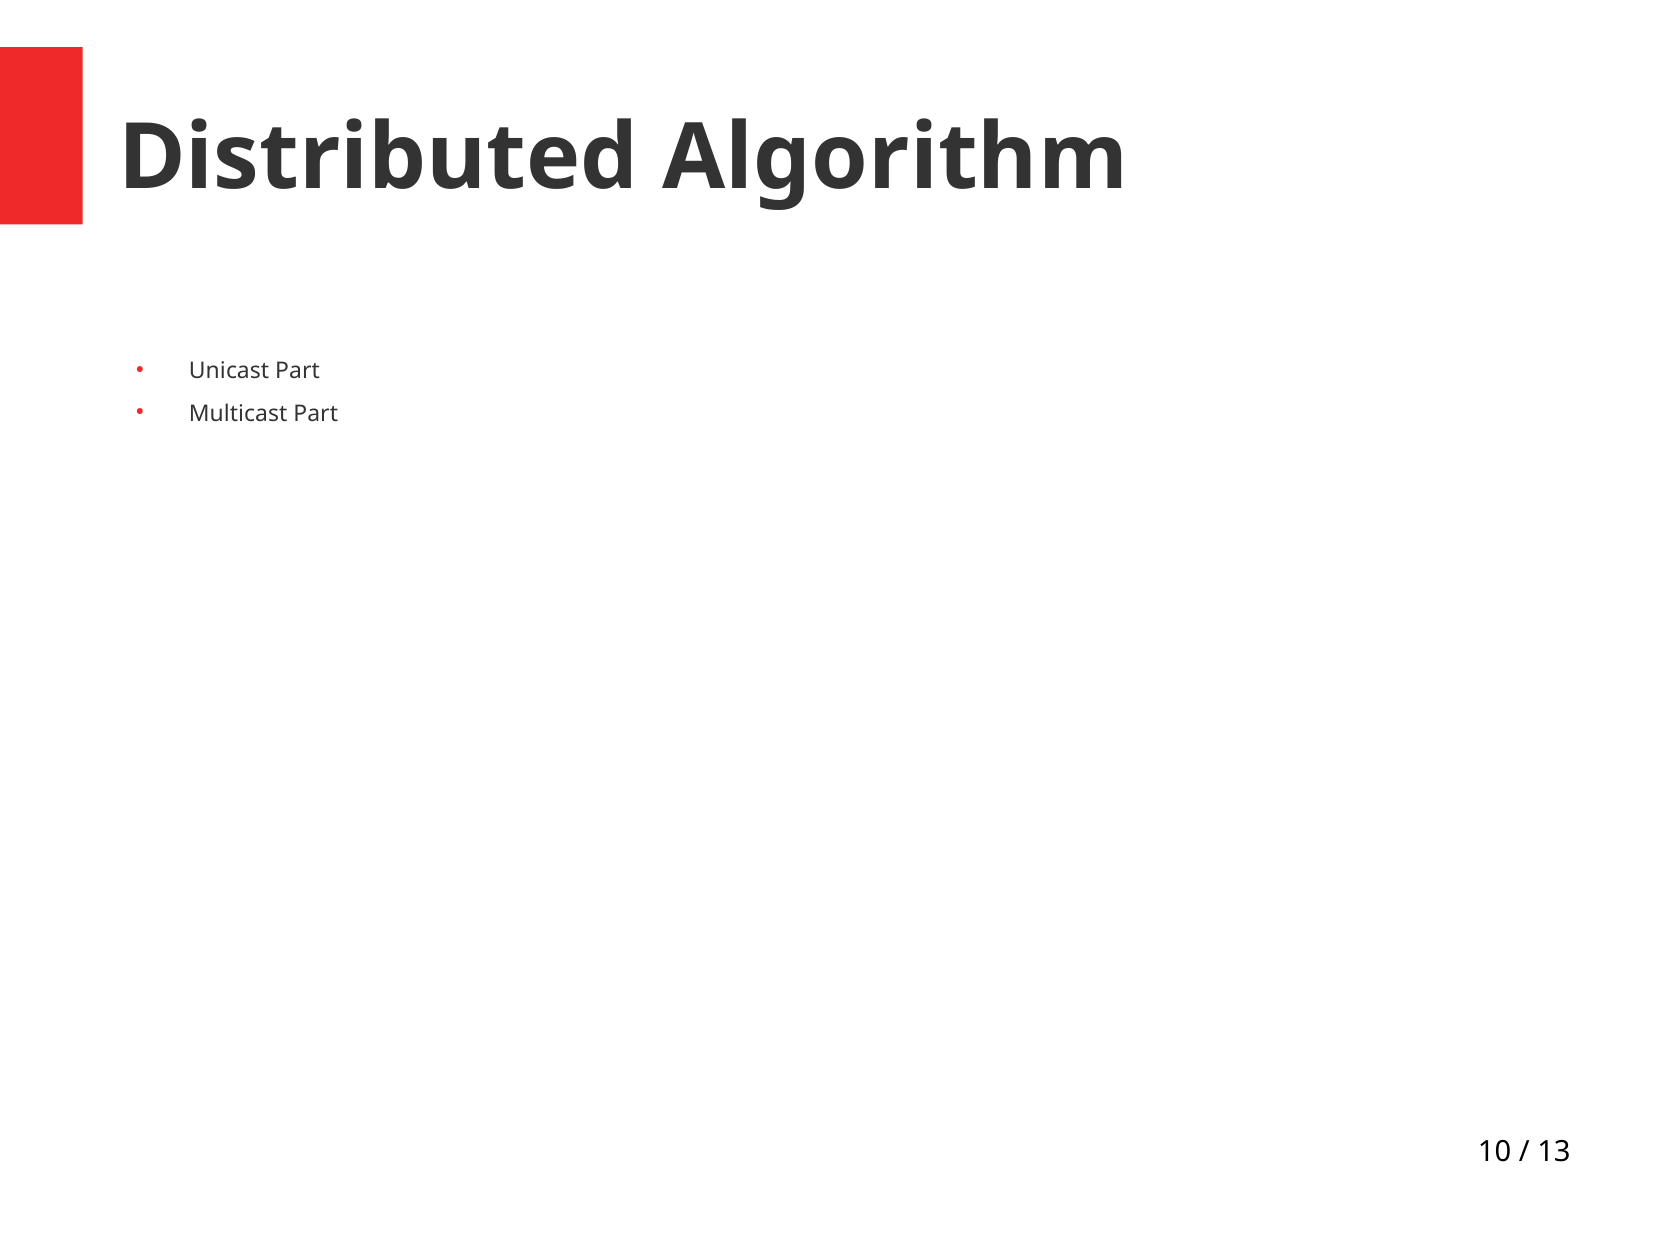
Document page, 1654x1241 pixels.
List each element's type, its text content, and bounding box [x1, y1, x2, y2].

title Distributed Algorithm [118, 49, 1571, 257]
list Unicast Part Multicast Part [118, 354, 1536, 1074]
